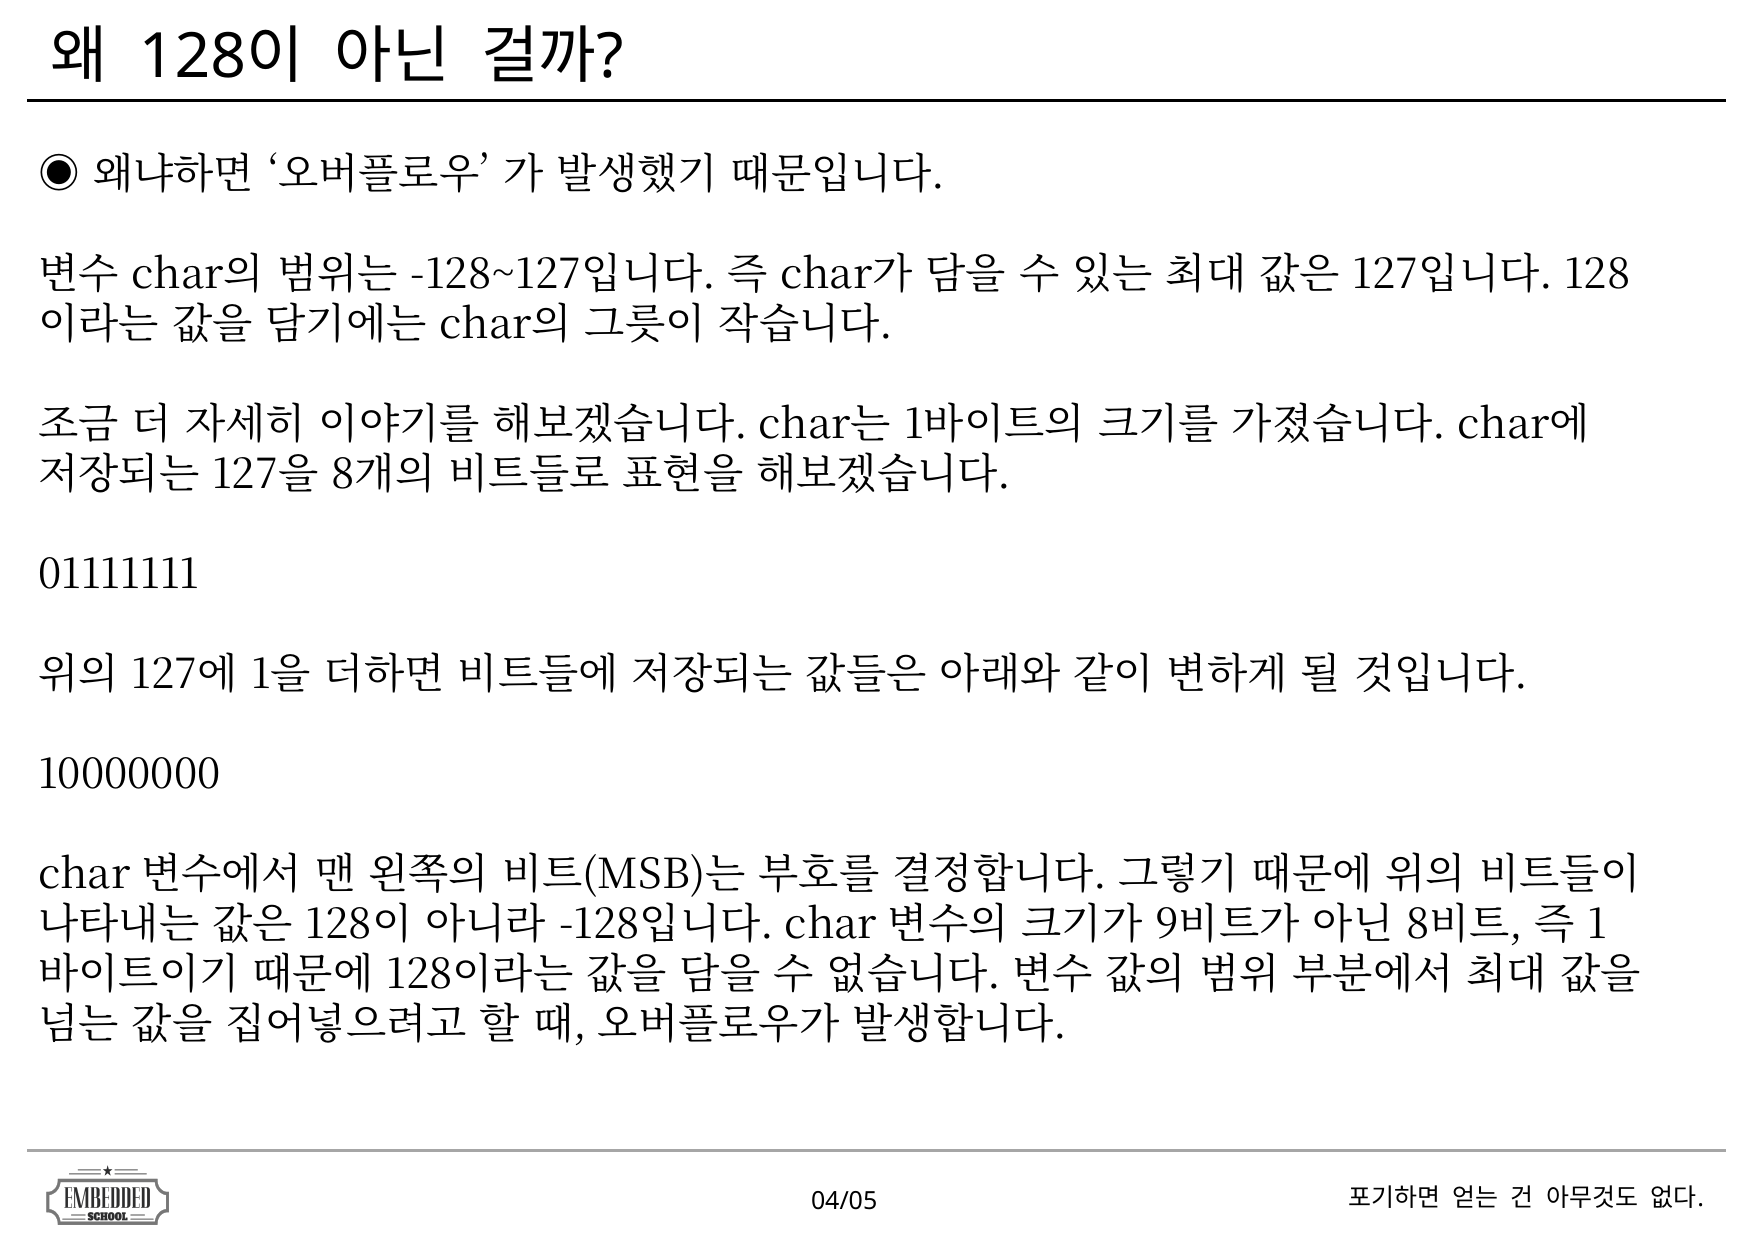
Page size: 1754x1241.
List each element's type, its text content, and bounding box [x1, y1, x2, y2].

picture [27, 1164, 188, 1231]
text_box ◉ 왜냐하면 ‘오버플로우’ 가 발생했기 때문입니다. 변수 char의 범위는 -128~127입니다. 즉 char가 담을 수 있는 최대 값은 127입니다. 128이라는 값을 담기에는 char의 그릇이 작습니다. 조금 더 자세히 이야기를 해보겠습니다. char는 1바이트의 크기를 가졌습니다. char에 저장되는 127을 8개의 비트들로 표현을 해보겠습니다. 01111111 위의 127에 1을 더하면 비트들에 저장되는 값들은 아래와 같이 변하게 될 것입니다. 10000000 char 변수에서 맨 왼쪽의 비트(MSB)는 부호를 결정합니다. 그렇기 때문에 위의 비트들이 나타내는 값은 128이 아니라 -128입니다. char 변수의 크기가 9비트가 아닌 8비트, 즉 1 바이트이기 때문에 128이라는 값을 담을 수 없습니다. 변수 값의 범위 부분에서 최대 값을 넘는 값을 집어넣으려고 할 때, 오버플로우가 발생합니다. [23, 139, 1725, 1055]
text_box 왜 128이 아닌 걸까? [35, 7, 1725, 98]
text_box 04/05 [765, 1177, 923, 1223]
